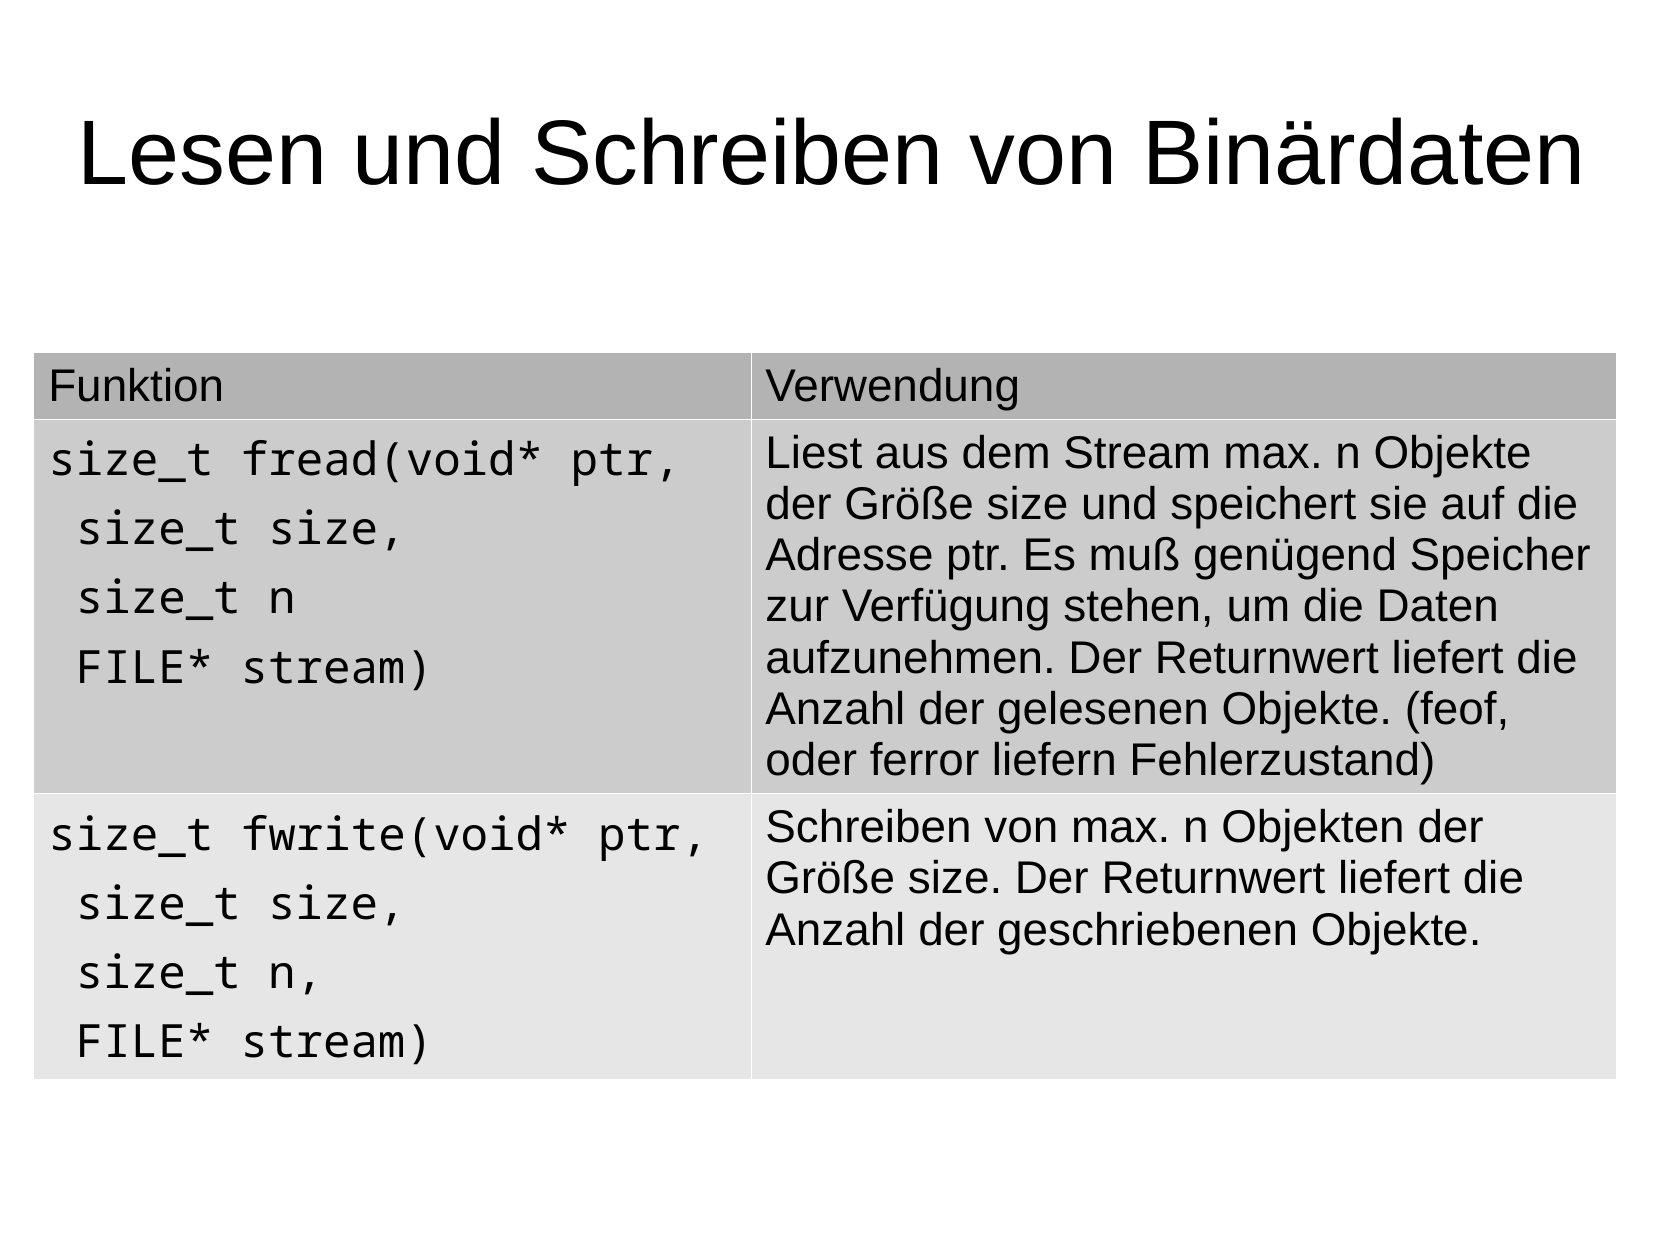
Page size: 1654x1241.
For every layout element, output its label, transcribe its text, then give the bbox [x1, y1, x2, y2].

table_cell Liest aus dem Stream max. n Objekte der Größe size und speichert sie auf die Adresse ptr. Es muß genügend Speicher zur Verfügung stehen, um die Daten aufzunehmen. Der Returnwert liefert die Anzahl der gelesenen Objekte. (feof, oder ferror liefern Fehlerzustand) [752, 420, 1616, 793]
table_cell Schreiben von max. n Objekten der Größe size. Der Returnwert liefert die Anzahl der geschriebenen Objekte. [752, 794, 1616, 1079]
table_cell size_t fread(void* ptr, size_t size, size_t n FILE* stream) [34, 420, 751, 793]
title Lesen und Schreiben von Binärdaten [47, 49, 1619, 257]
table_cell size_t fwrite(void* ptr, size_t size, size_t n, FILE* stream) [34, 794, 751, 1079]
table_header Funktion [34, 353, 751, 419]
table_header Verwendung [752, 353, 1616, 419]
